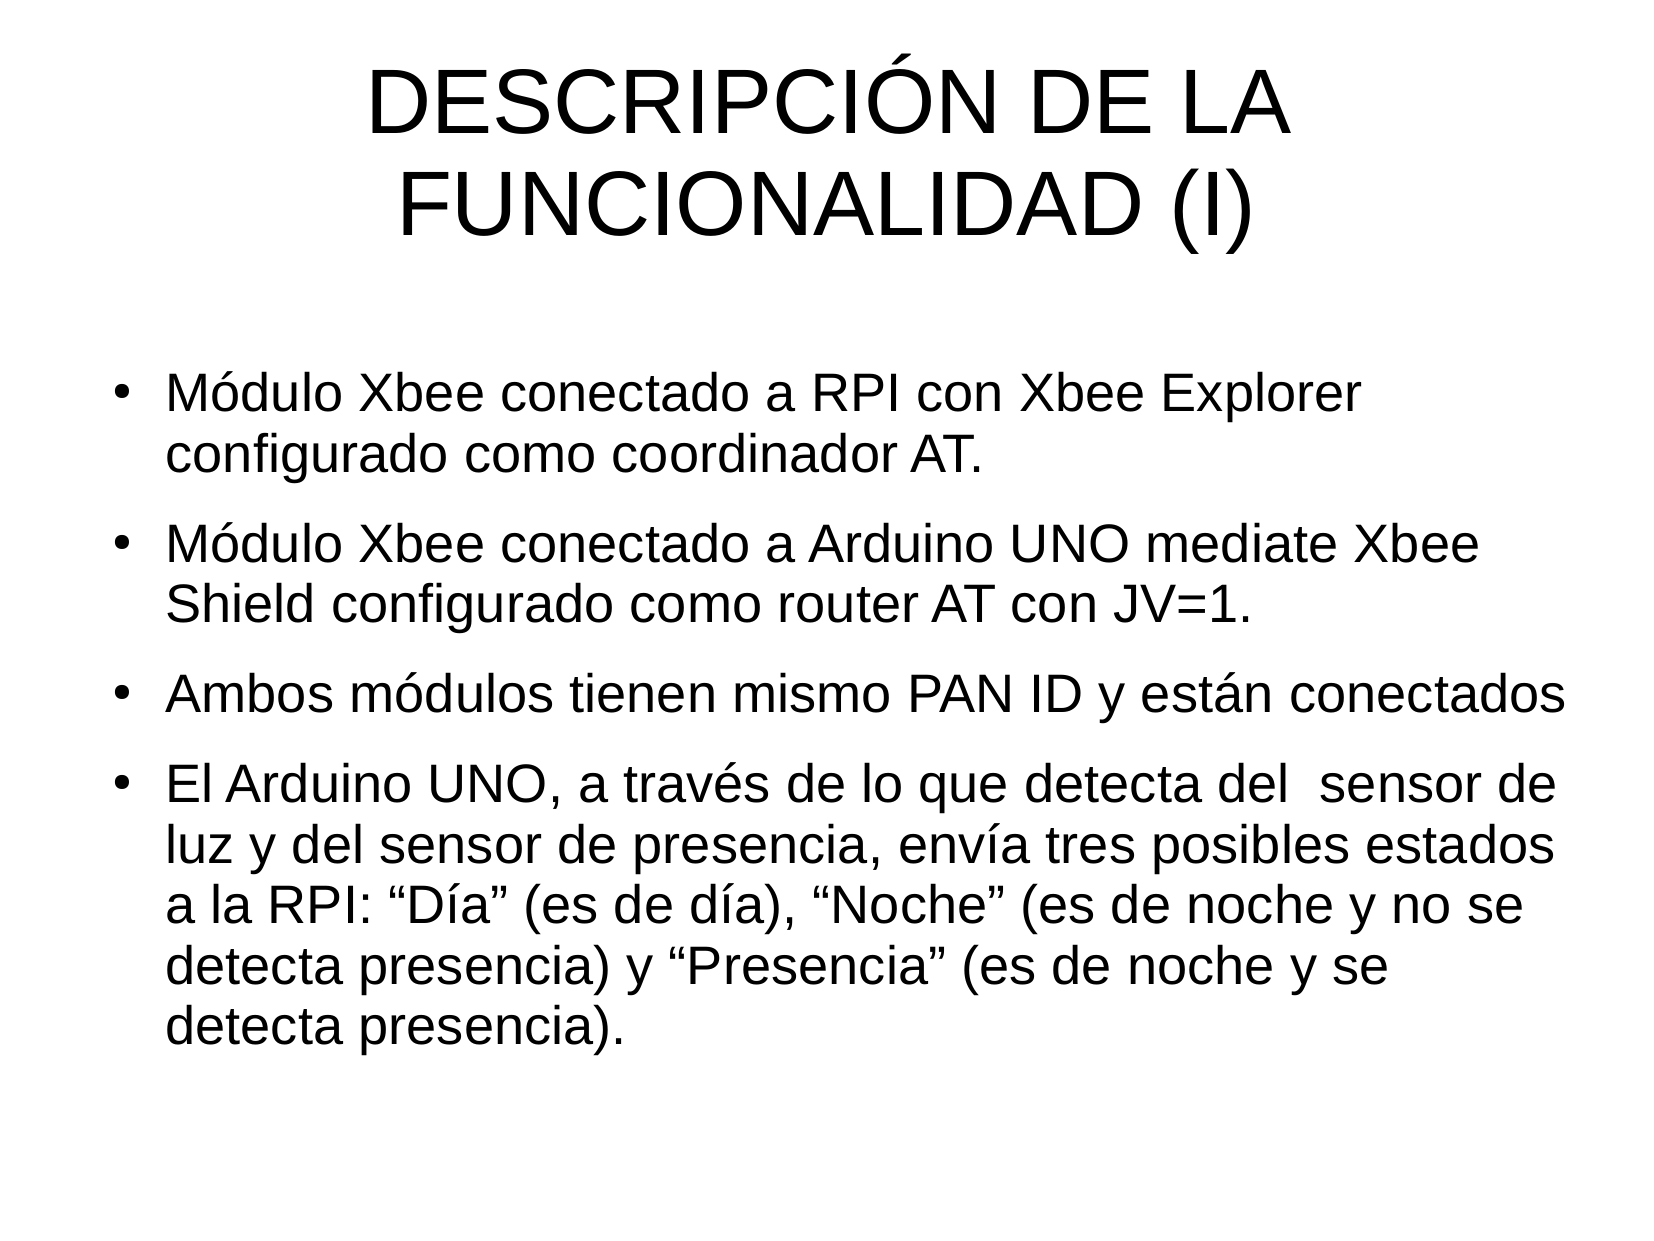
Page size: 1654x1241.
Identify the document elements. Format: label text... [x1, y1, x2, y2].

title DESCRIPCIÓN DE LA FUNCIONALIDAD (I) [82, 49, 1571, 257]
list Módulo Xbee conectado a RPI con Xbee Explorer configurado como coordinador AT. Módulo Xbee conectado a Arduino UNO mediate Xbee Shield configurado como router AT con JV=1. Ambos módulos tienen mismo PAN ID y están conectados El Arduino UNO, a través de lo que detecta del sensor de luz y del sensor de presencia, envía tres posibles estados a la RPI: “Día” (es de día), “Noche” (es de noche y no se detecta presencia) y “Presencia” (es de noche y se detecta presencia). [94, 362, 1583, 1182]
